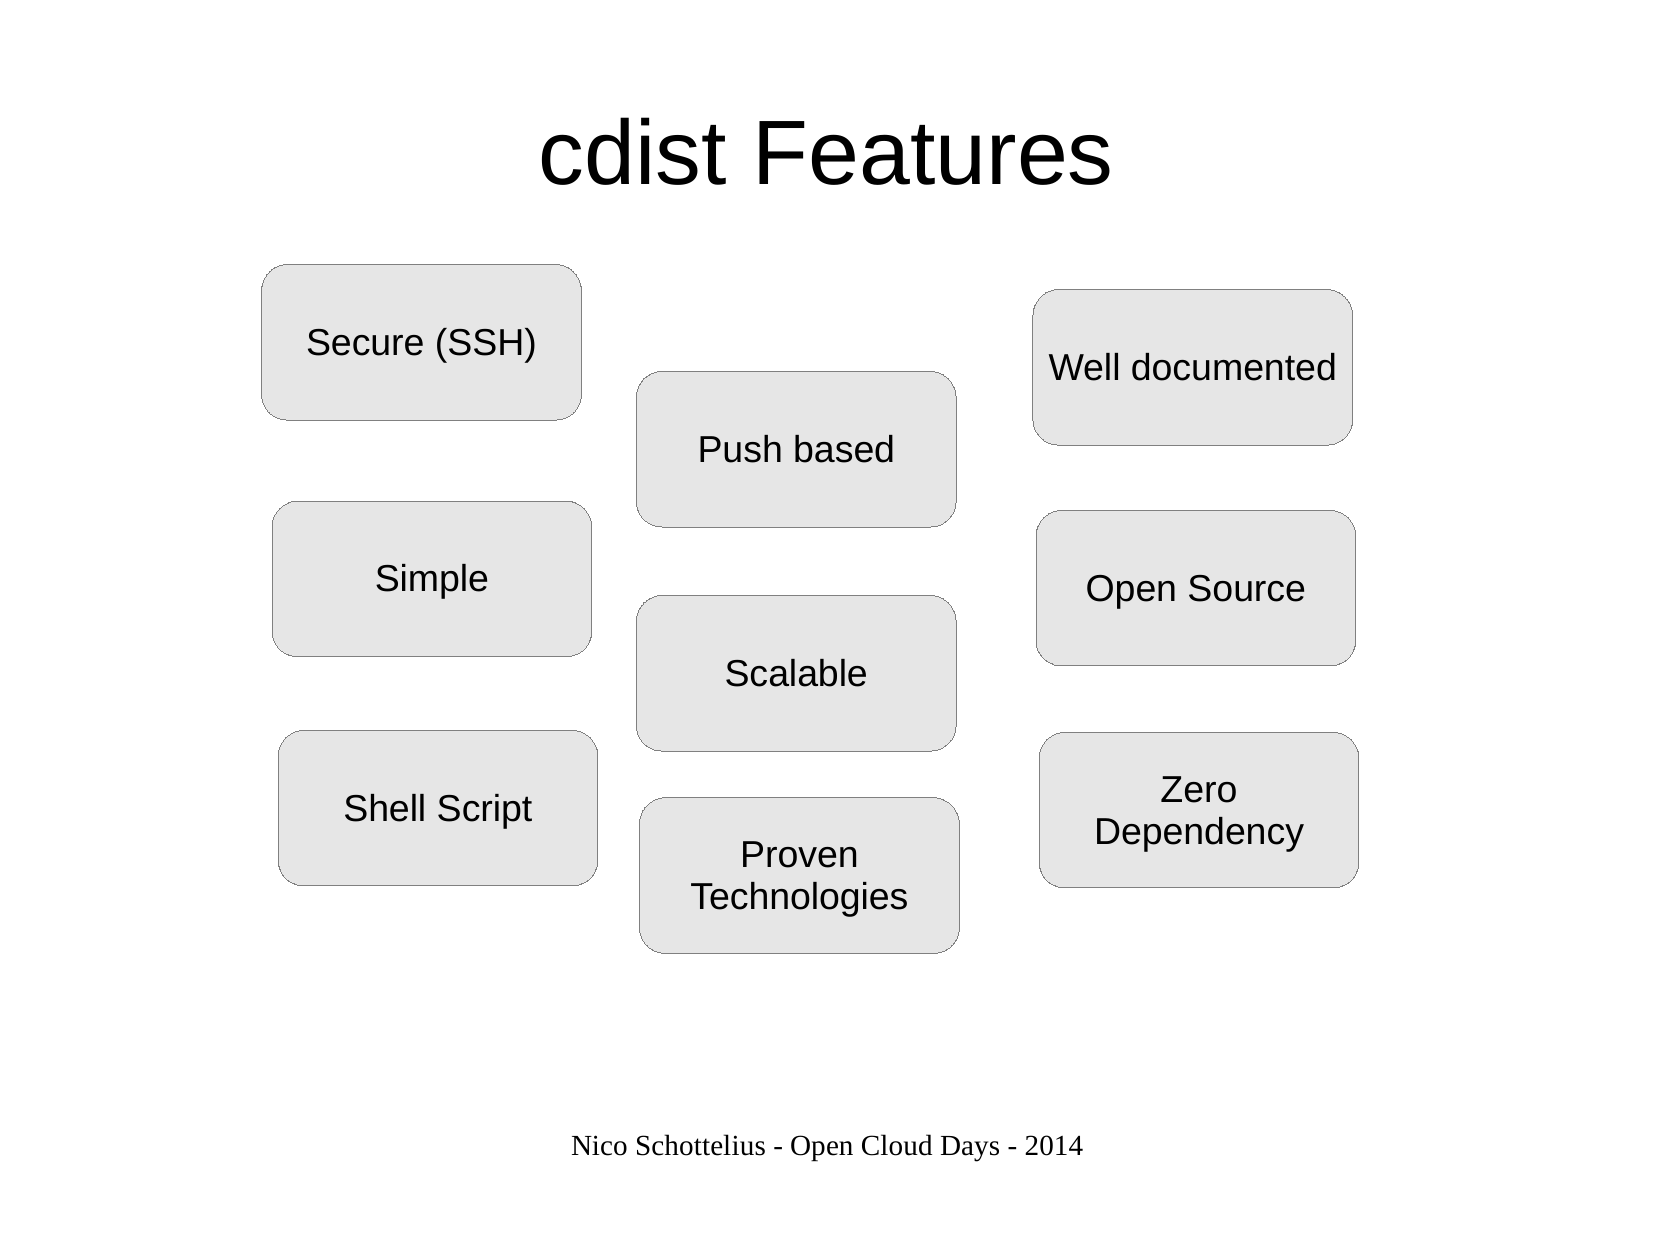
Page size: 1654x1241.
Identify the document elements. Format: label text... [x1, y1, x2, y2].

text_box Open Source [1036, 510, 1356, 666]
text_box Secure (SSH) [261, 264, 582, 421]
title cdist Features [82, 49, 1571, 257]
text_box Shell Script [278, 730, 598, 886]
text_box Zero Dependency [1039, 732, 1359, 888]
text_box Push based [636, 371, 957, 528]
text_box Scalable [636, 595, 957, 752]
text_box Well documented [1032, 289, 1353, 446]
text_box Proven Technologies [639, 797, 960, 954]
text_box Simple [272, 501, 592, 657]
